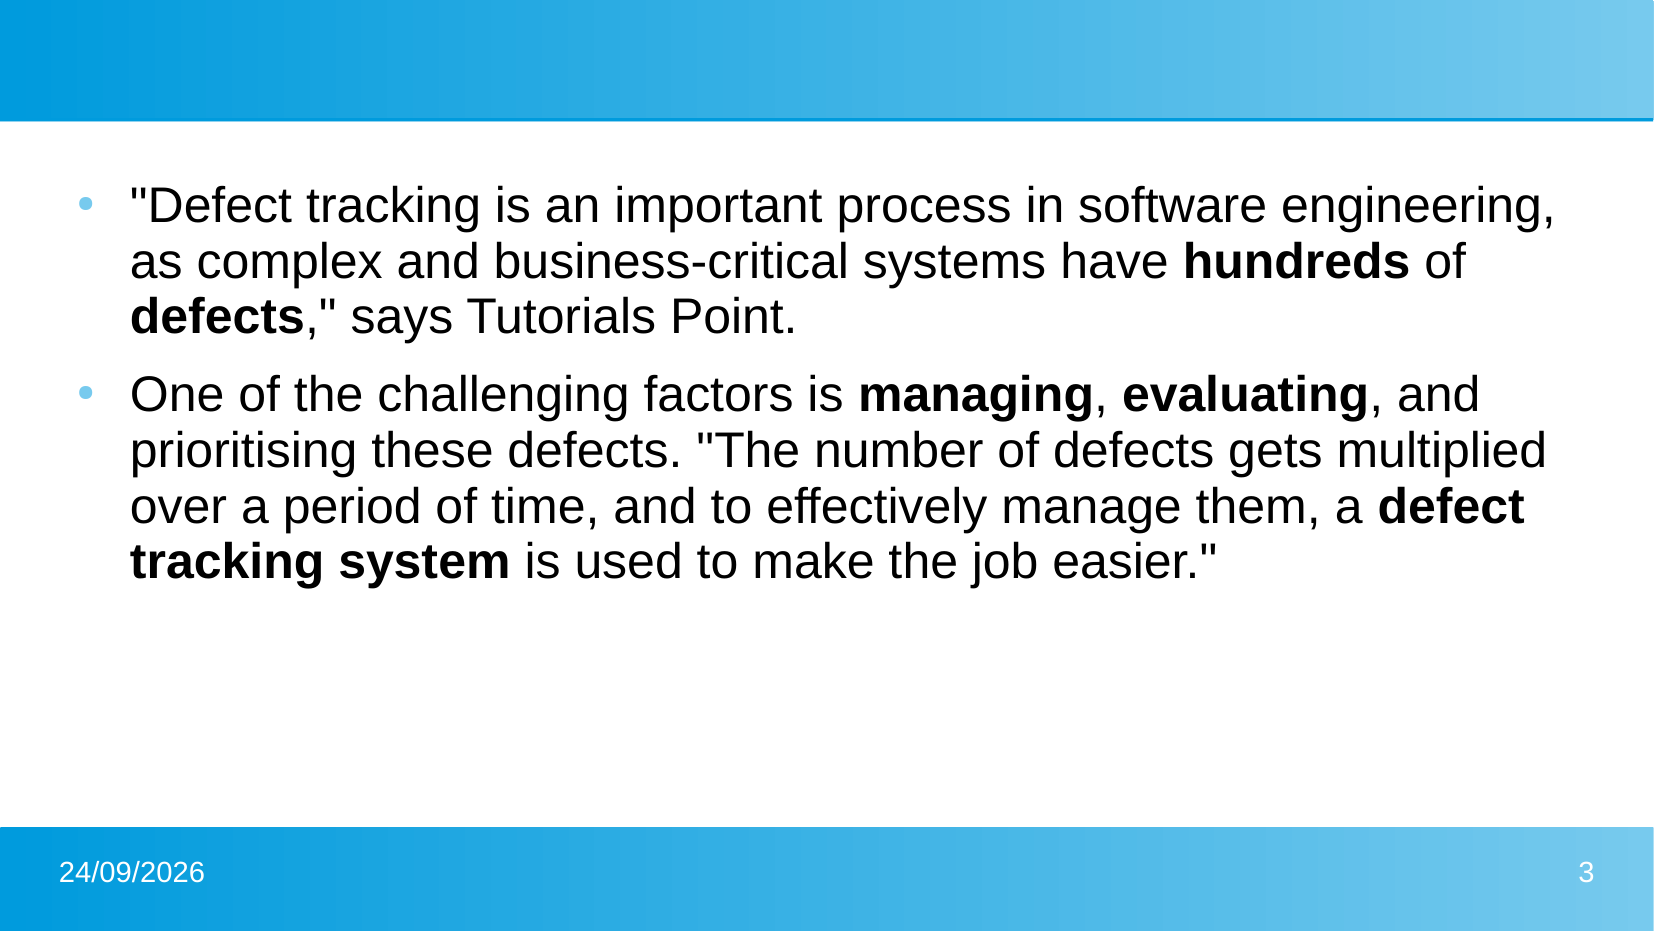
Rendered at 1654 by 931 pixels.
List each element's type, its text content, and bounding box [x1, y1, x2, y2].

list "Defect tracking is an important process in software engineering, as complex and business-critical systems have hundreds of defects," says Tutorials Point. One of the challenging factors is managing, evaluating, and prioritising these defects. "The number of defects gets multiplied over a period of time, and to effectively manage them, a defect tracking system is used to make the job easier." [59, 177, 1595, 768]
